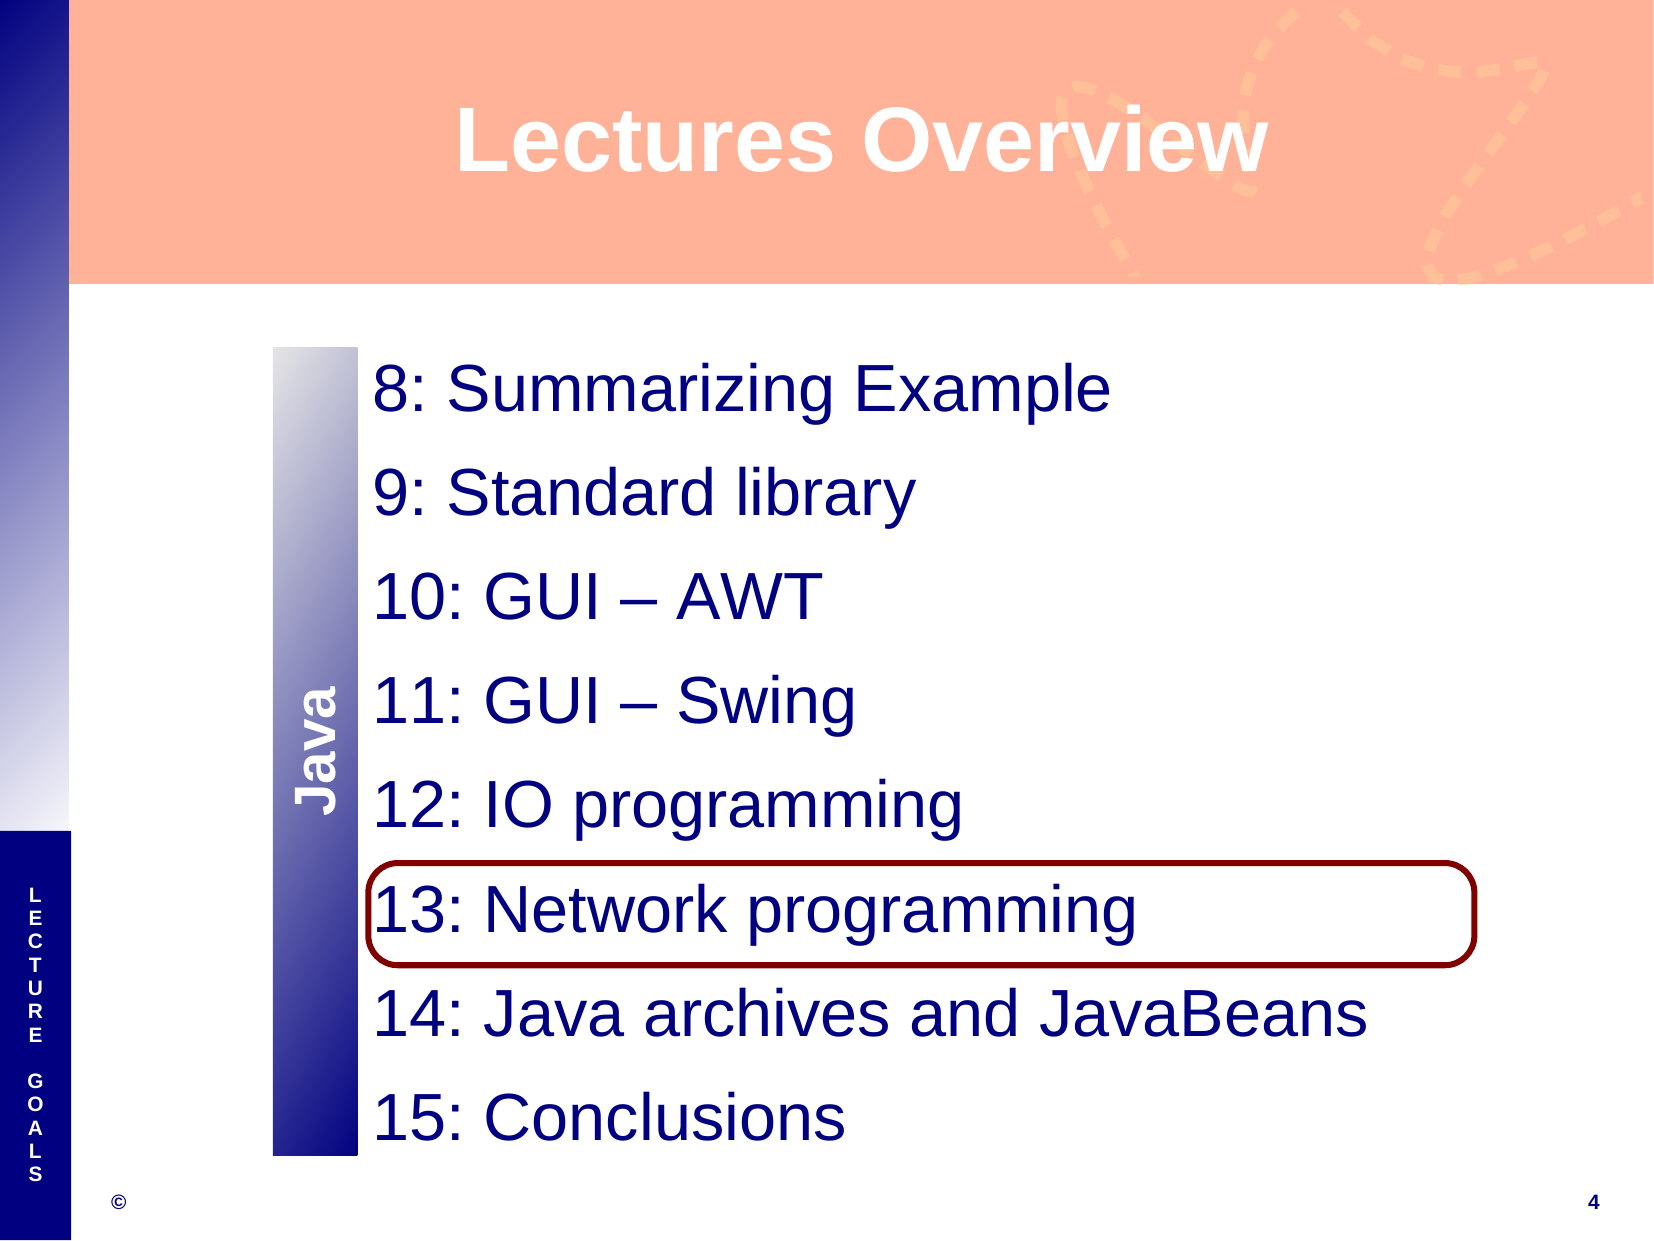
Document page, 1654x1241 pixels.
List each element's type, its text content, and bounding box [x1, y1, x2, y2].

list 8: Summarizing Example 9: Standard library 10: GUI – AWT 11: GUI – Swing 12: IO programming 13: Network programming 14: Java archives and JavaBeans 15: Conclusions [358, 350, 1435, 1156]
list 8: Summarizing Example 9: Standard library 10: GUI – AWT 11: GUI – Swing 12: IO programming 13: Network programming 14: Java archives and JavaBeans 15: Conclusions [372, 867, 1435, 962]
text_box L E C T U R E G O A L S [0, 829, 71, 1241]
title Lectures Overview [70, 36, 1654, 244]
text_box Java [272, 347, 358, 1156]
